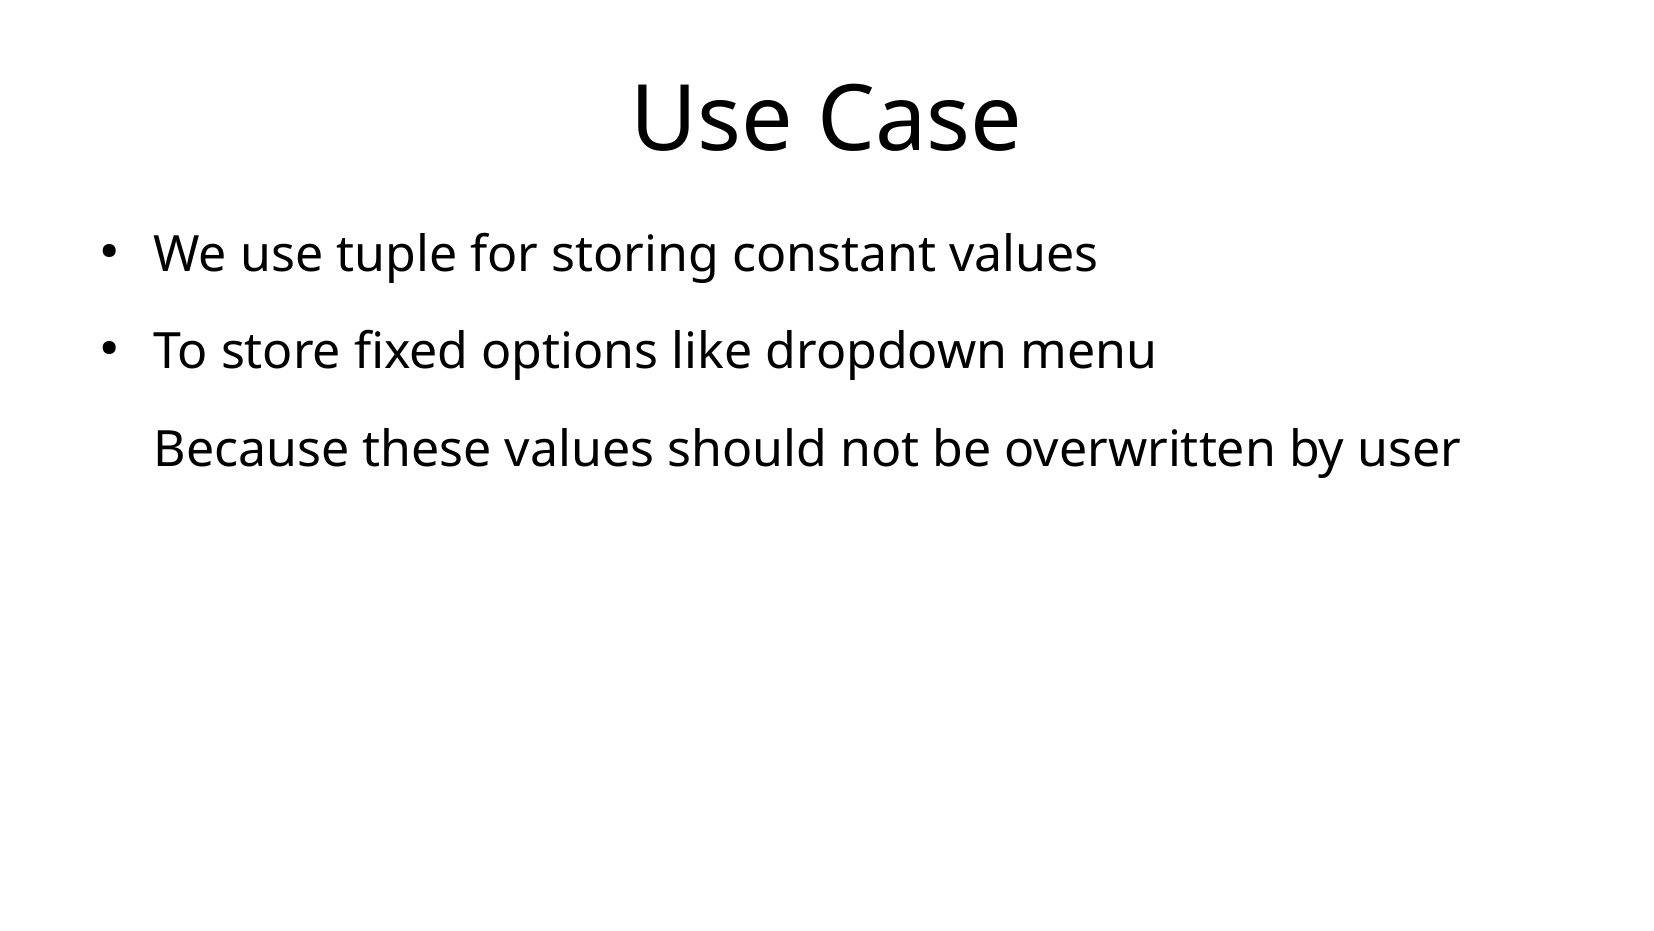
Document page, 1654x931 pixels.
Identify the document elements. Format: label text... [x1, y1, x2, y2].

title Use Case [82, 37, 1571, 193]
list We use tuple for storing constant values To store fixed options like dropdown menu Because these values should not be overwritten by user [82, 217, 1571, 758]
